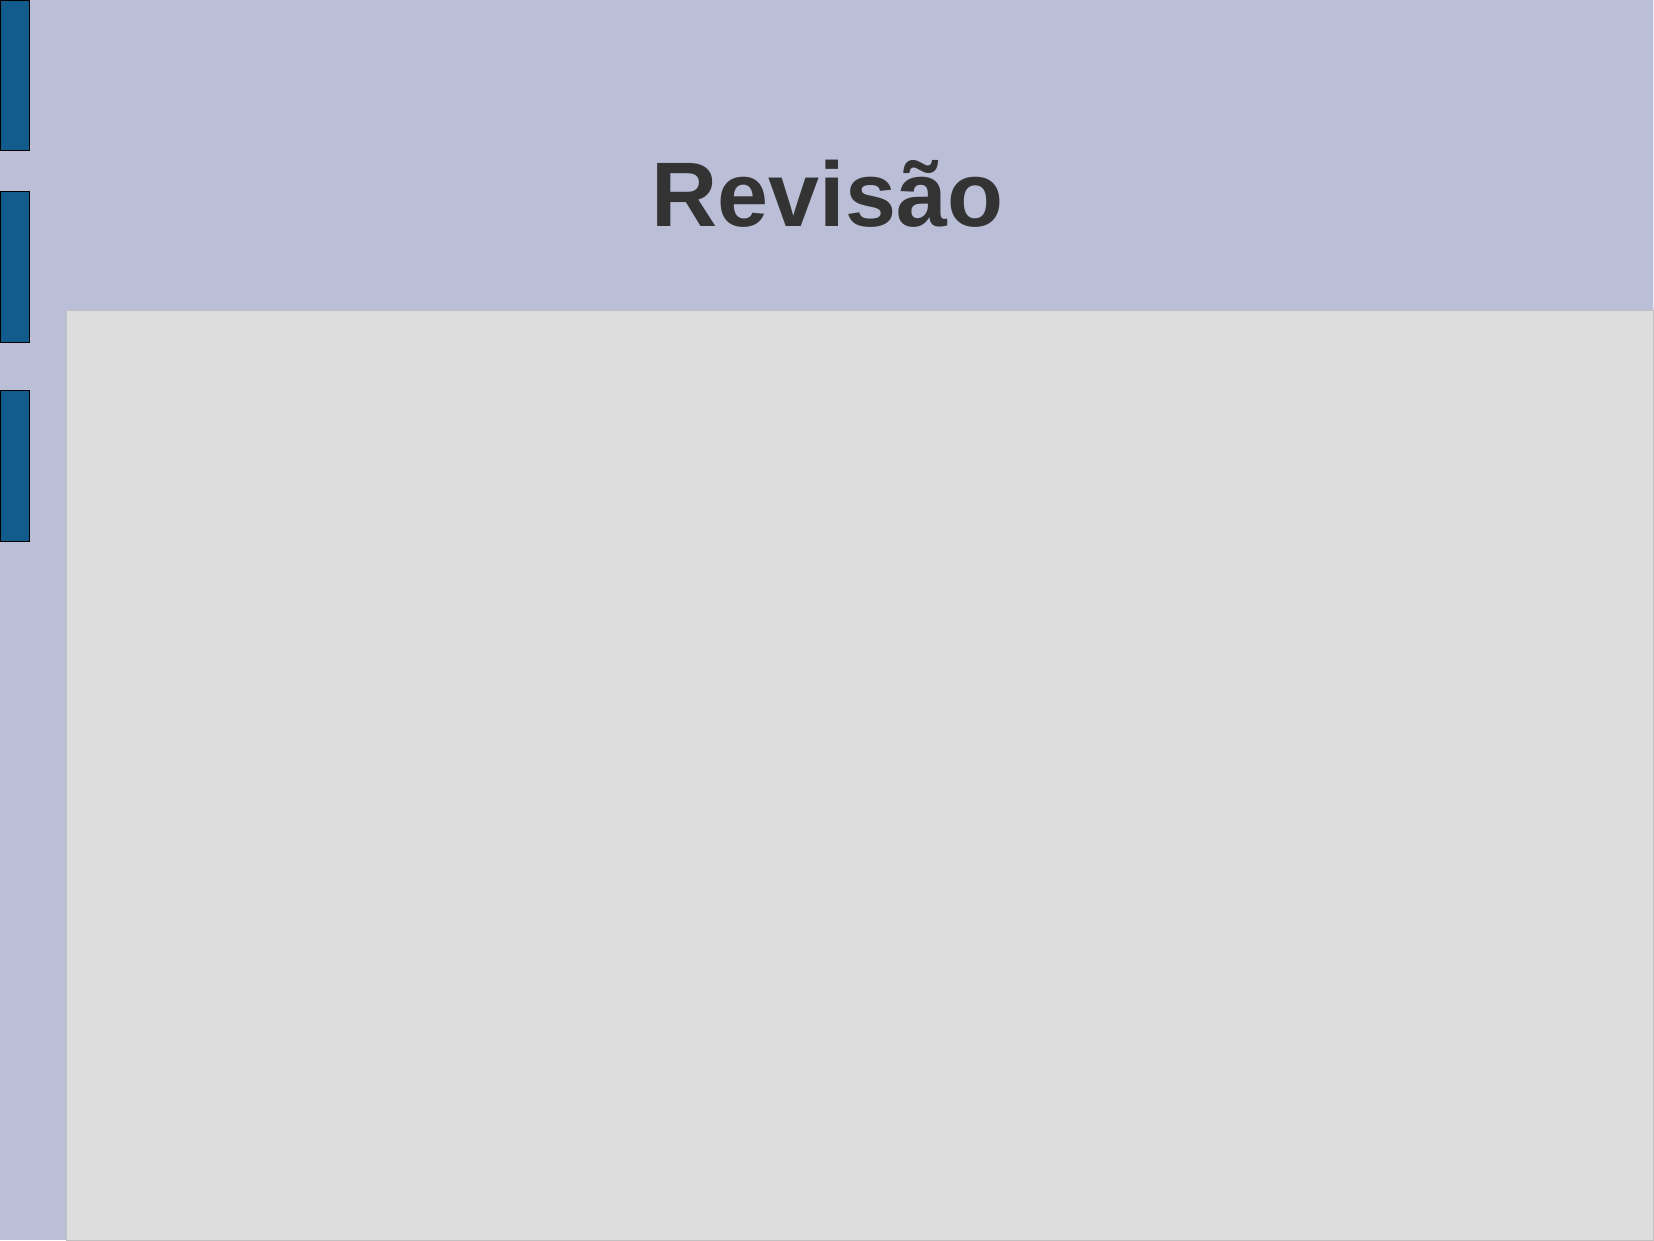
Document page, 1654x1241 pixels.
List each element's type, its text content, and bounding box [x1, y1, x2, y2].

title Revisão [121, 98, 1534, 291]
